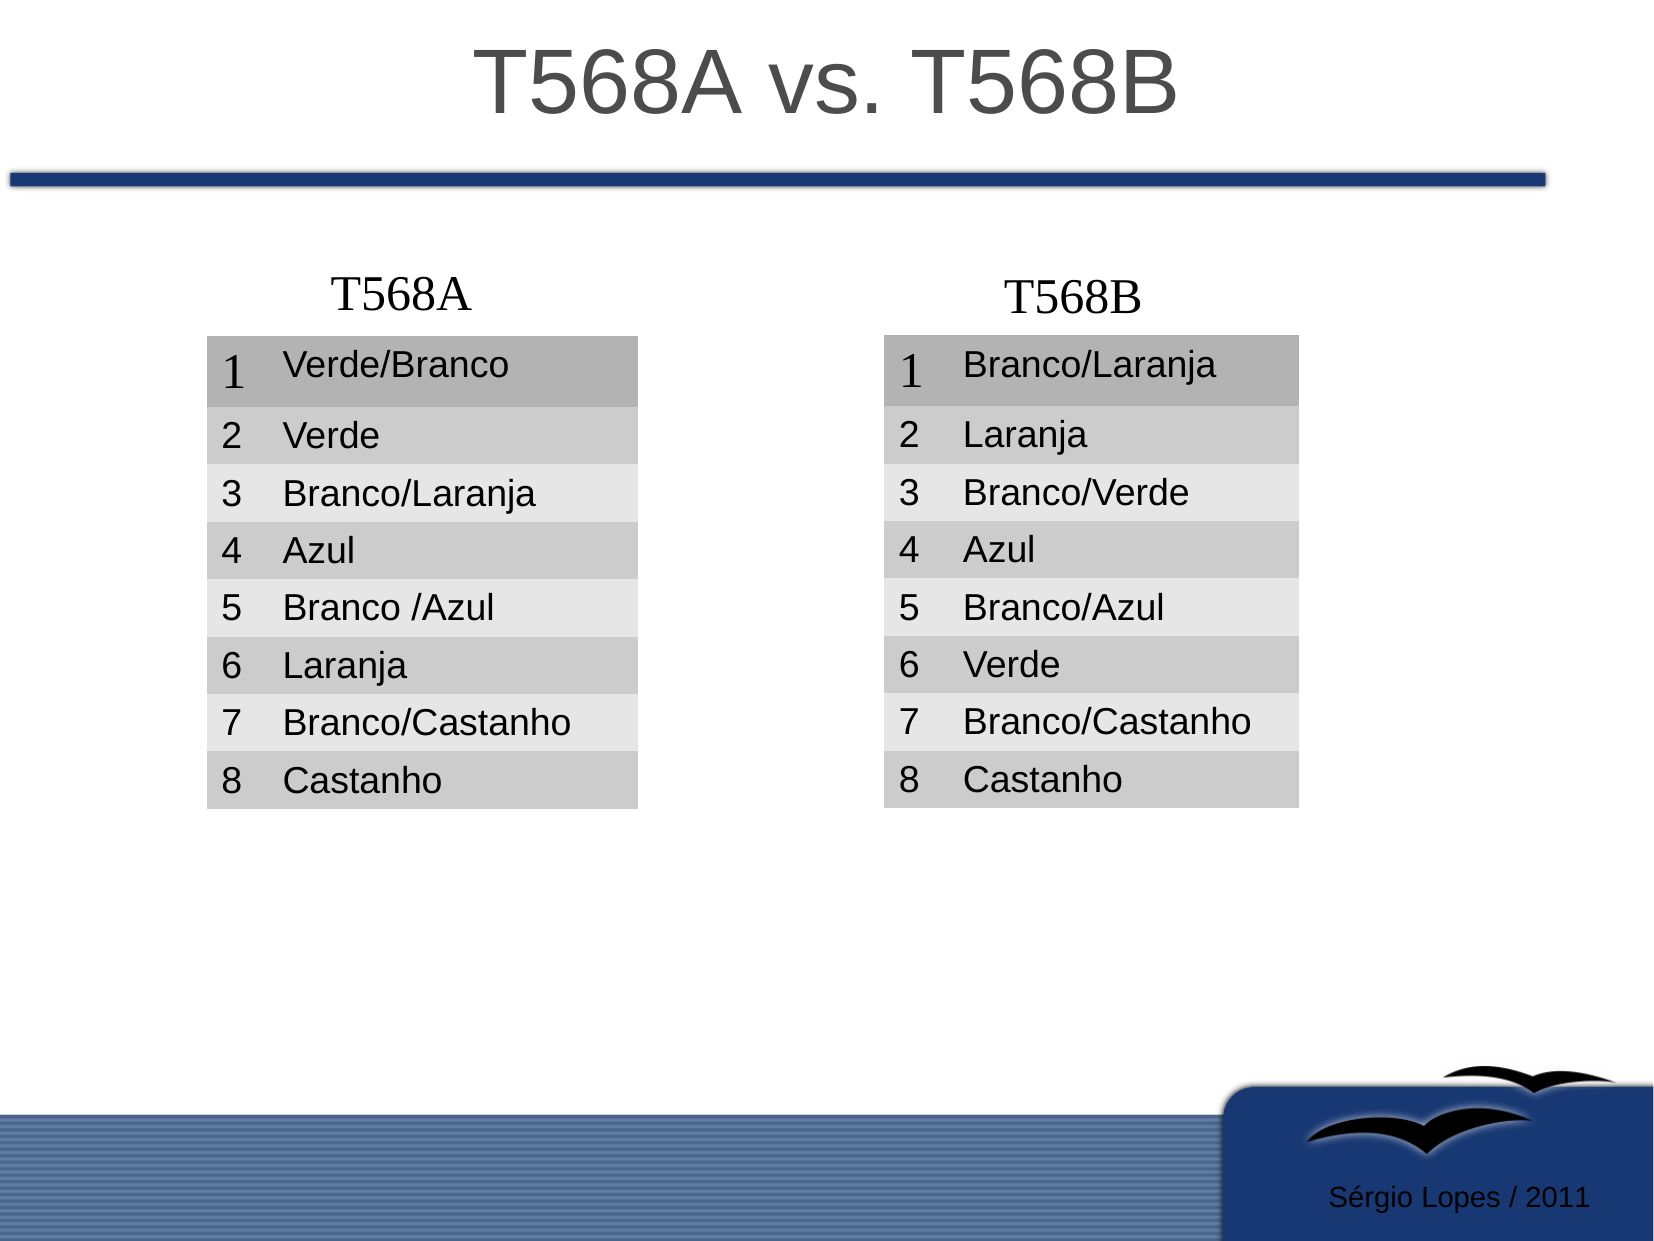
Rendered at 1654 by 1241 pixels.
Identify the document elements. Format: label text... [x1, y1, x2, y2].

table_cell Verde [268, 407, 638, 464]
table_cell 3 [884, 464, 948, 521]
table_cell Laranja [268, 637, 638, 694]
table_cell Castanho [948, 751, 1299, 808]
table_cell Azul [268, 522, 638, 579]
table_cell 5 [884, 578, 948, 636]
picture [0, 0, 1654, 1241]
table_cell 4 [884, 521, 948, 578]
table_cell Branco/Verde [948, 464, 1299, 521]
table_header 1 [884, 335, 948, 406]
table_cell 5 [207, 579, 268, 637]
table_cell Branco/Castanho [268, 694, 638, 751]
table_cell Branco/Laranja [268, 464, 638, 522]
table_cell 2 [207, 407, 268, 464]
table_cell Castanho [268, 751, 638, 809]
table_cell Branco /Azul [268, 579, 638, 637]
table_header Verde/Branco [268, 336, 638, 407]
text_box T568A [330, 265, 473, 322]
text_box T568B [1003, 269, 1144, 325]
table_cell Azul [948, 521, 1299, 578]
table_cell 6 [884, 636, 948, 693]
table_cell 2 [884, 406, 948, 464]
table_cell Verde [948, 636, 1299, 693]
table_cell Branco/Castanho [948, 693, 1299, 751]
table_cell 7 [207, 694, 268, 751]
table_header Branco/Laranja [948, 335, 1299, 406]
table_cell 8 [207, 751, 268, 809]
table_cell 8 [884, 751, 948, 808]
table_cell 6 [207, 637, 268, 694]
table_cell 3 [207, 464, 268, 522]
text_box Sérgio Lopes / 2011 [1328, 1181, 1588, 1214]
table_cell Branco/Azul [948, 578, 1299, 636]
title T568A vs. T568B [121, 0, 1534, 164]
table_cell 7 [884, 693, 948, 751]
table_header 1 [207, 336, 268, 407]
table_cell Laranja [948, 406, 1299, 464]
table_cell 4 [207, 522, 268, 579]
